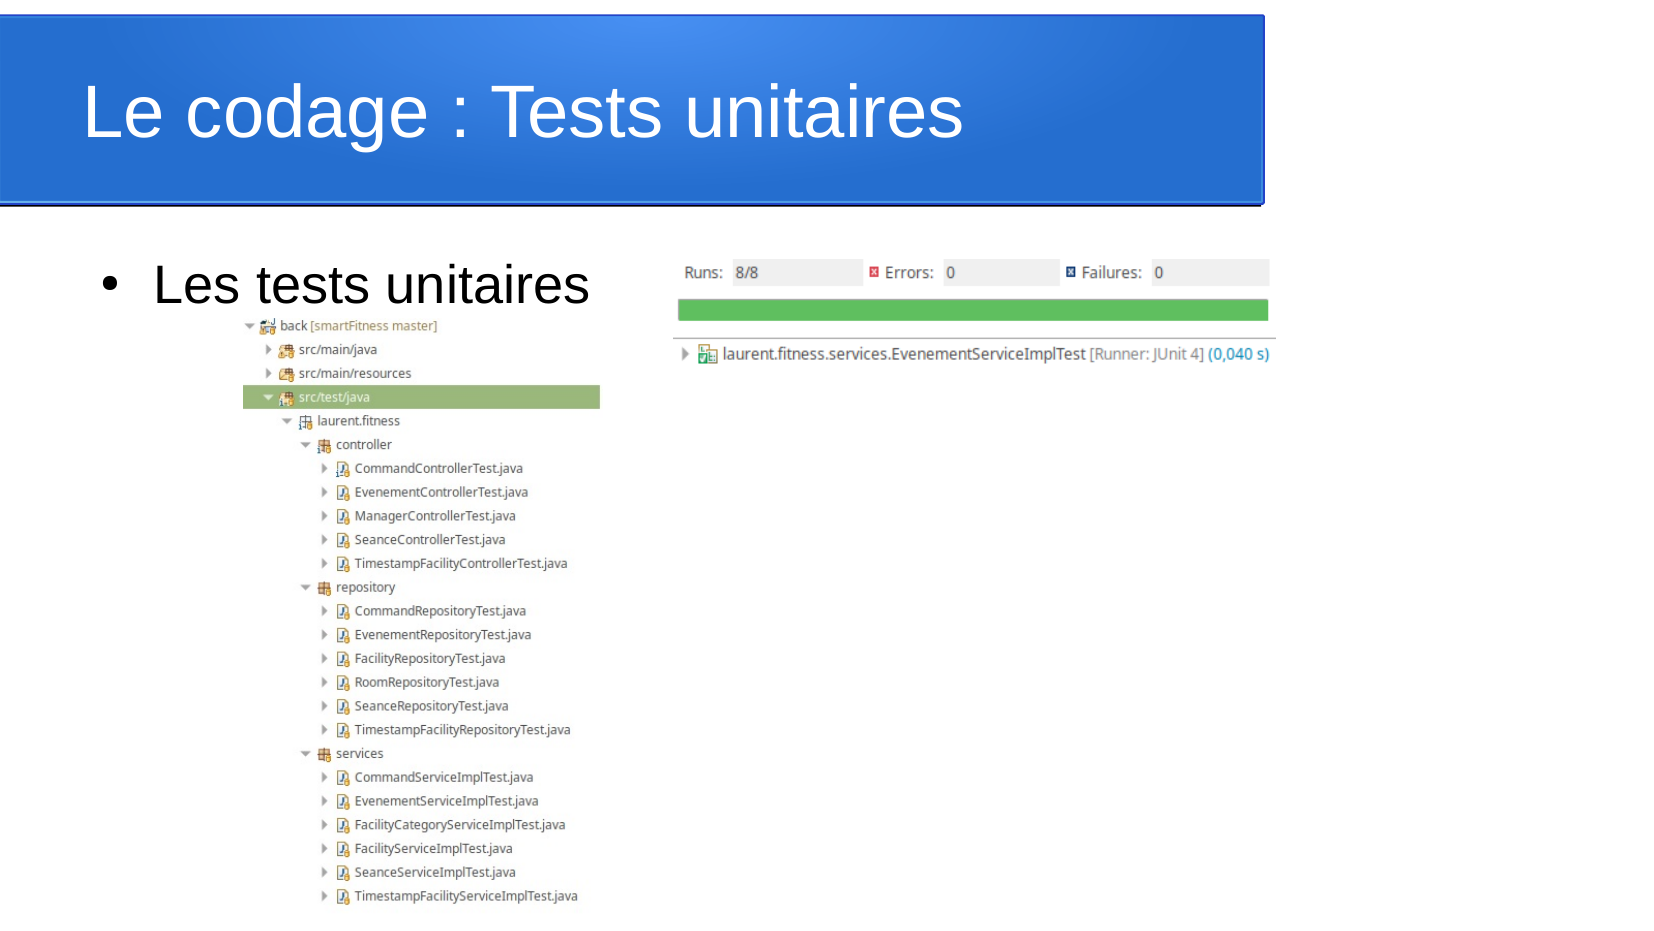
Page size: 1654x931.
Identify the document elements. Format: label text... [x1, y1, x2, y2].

picture [243, 318, 603, 914]
title Le codage : Tests unitaires [82, 35, 1235, 189]
picture [673, 259, 1276, 374]
list Les tests unitaires [82, 224, 1571, 886]
